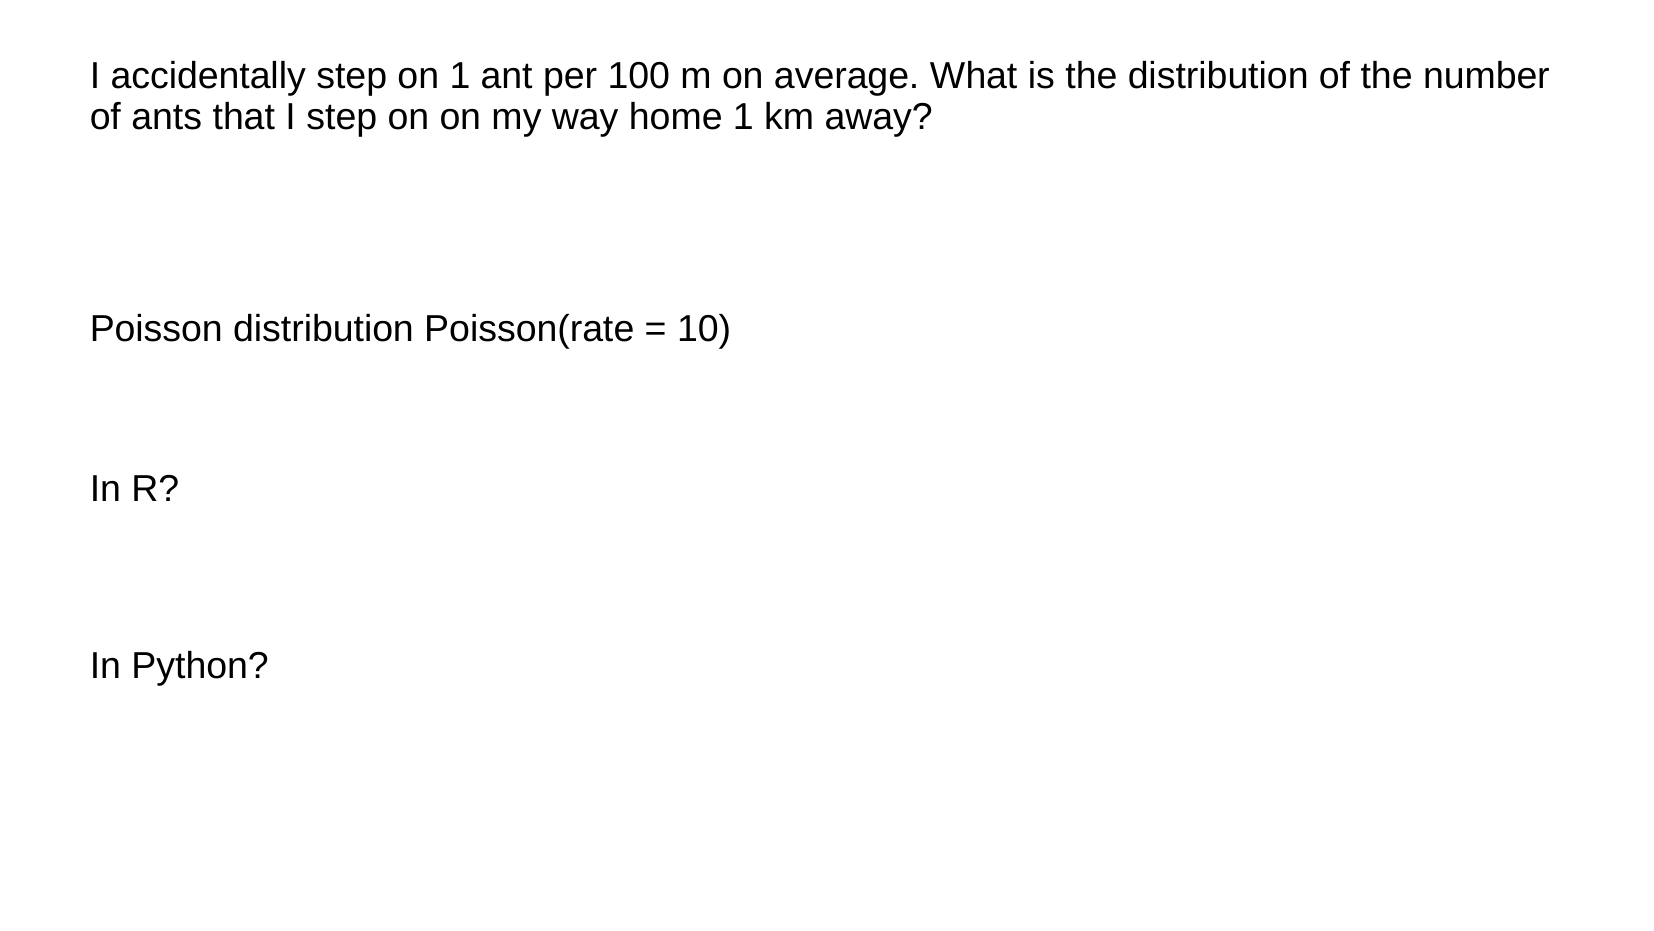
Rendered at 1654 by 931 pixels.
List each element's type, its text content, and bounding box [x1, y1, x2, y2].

text_box Poisson distribution Poisson(rate = 10) [75, 300, 1276, 357]
text_box In R? [75, 460, 1576, 517]
text_box I accidentally step on 1 ant per 100 m on average. What is the distribution of the number of ants that I step on on my way home 1 km away? [75, 46, 1576, 146]
text_box In Python? [75, 637, 1576, 695]
